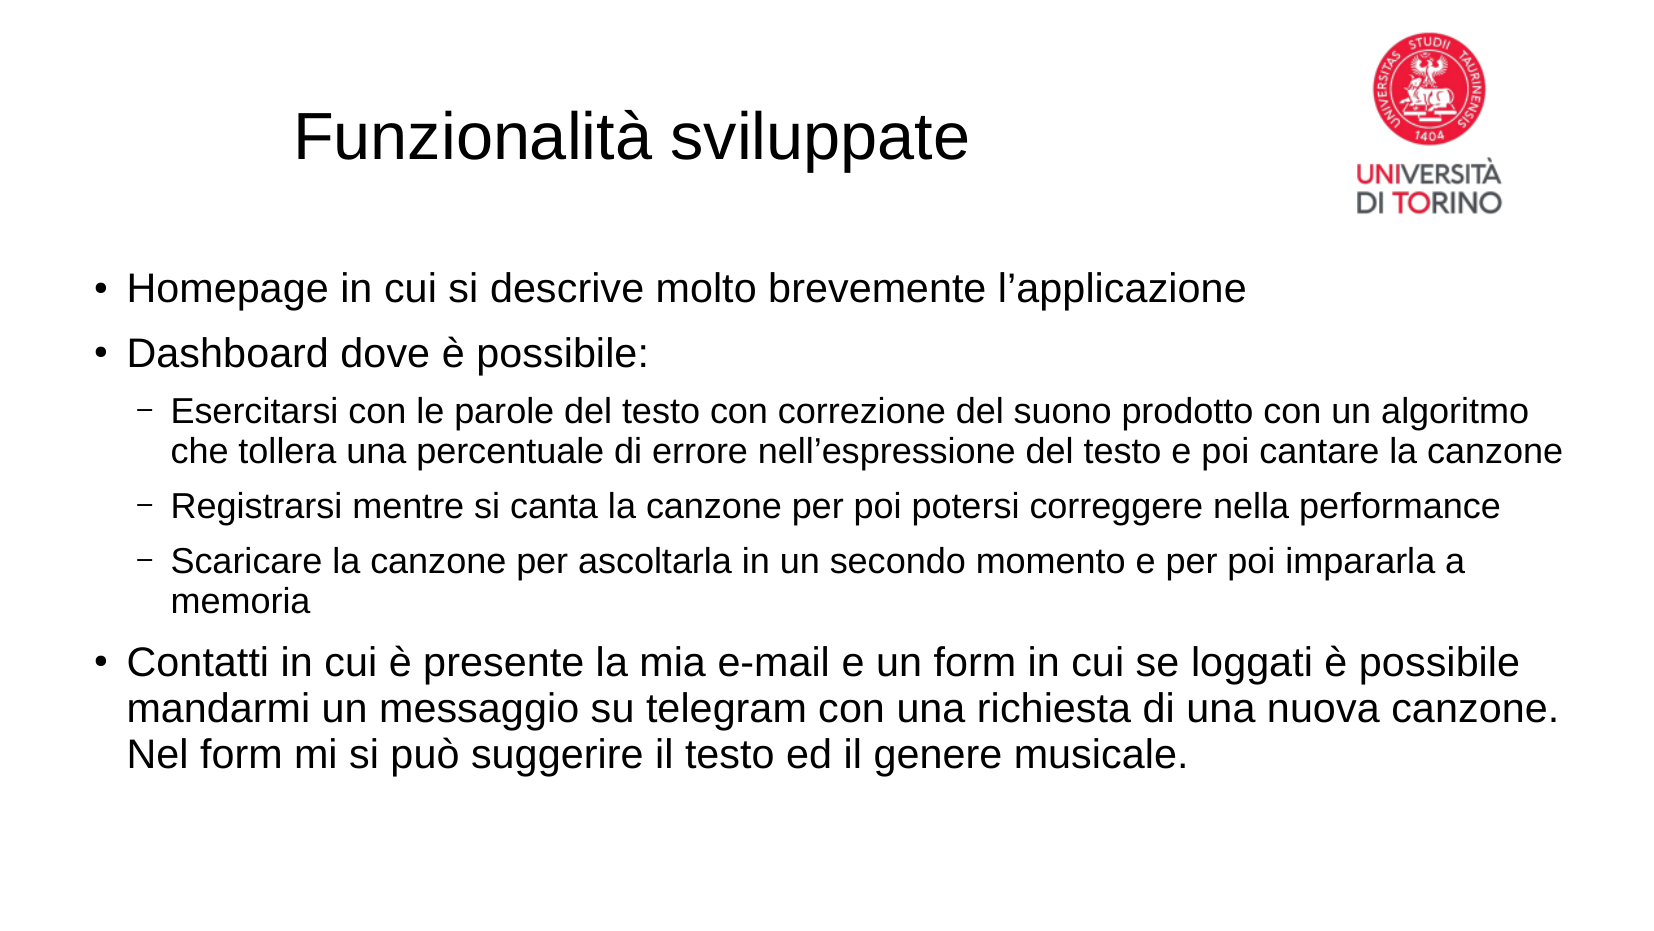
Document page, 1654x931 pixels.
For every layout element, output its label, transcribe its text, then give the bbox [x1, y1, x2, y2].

list Homepage in cui si descrive molto brevemente l’applicazione Dashboard dove è possibile: Esercitarsi con le parole del testo con correzione del suono prodotto con un algoritmo che tollera una percentuale di errore nell’espressione del testo e poi cantare la canzone Registrarsi mentre si canta la canzone per poi potersi correggere nella performance Scaricare la canzone per ascoltarla in un secondo momento e per poi impararla a memoria Contatti in cui è presente la mia e-mail e un form in cui se loggati è possibile mandarmi un messaggio su telegram con una richiesta di una nuova canzone. Nel form mi si può suggerire il testo ed il genere musicale. [82, 265, 1565, 798]
picture [1299, 0, 1549, 237]
title Funzionalità sviluppate [82, 37, 1182, 237]
